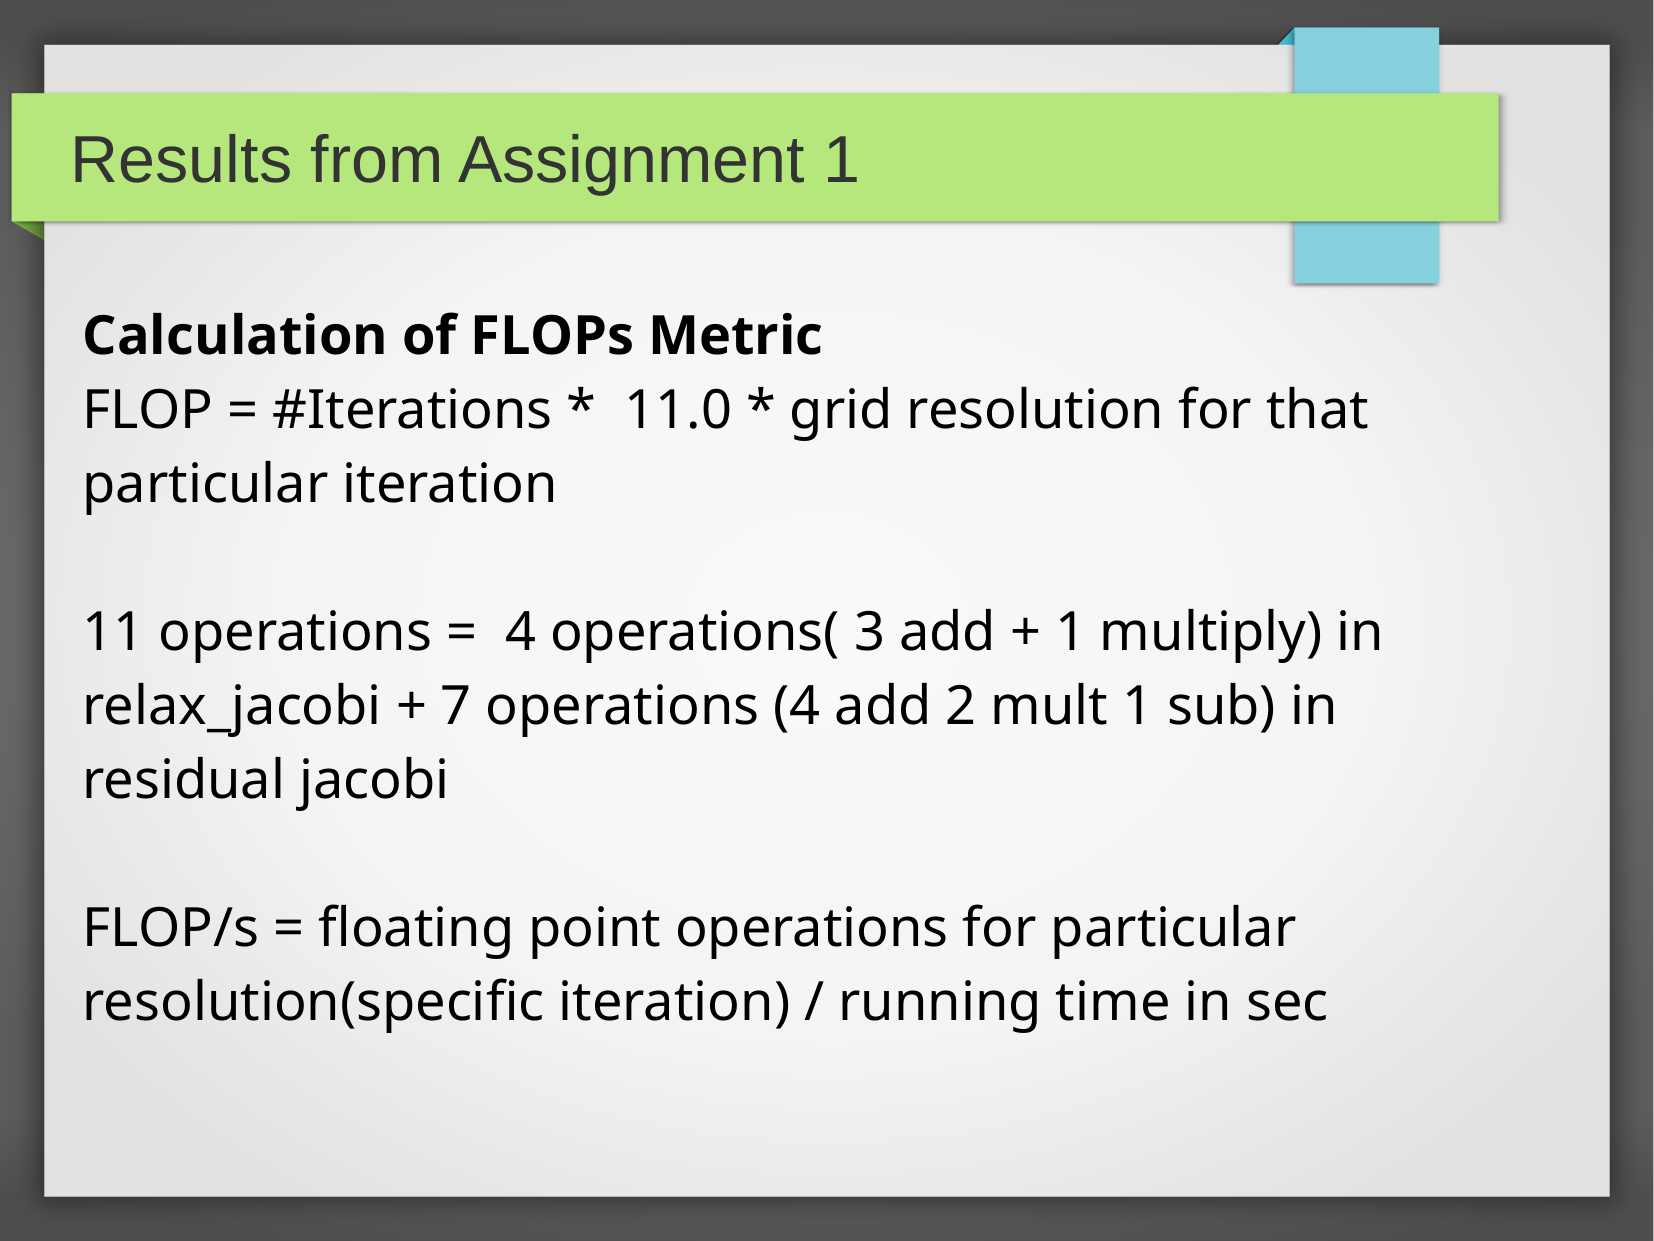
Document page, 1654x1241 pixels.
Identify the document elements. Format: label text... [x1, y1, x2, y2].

title Results from Assignment 1 [70, 106, 1229, 213]
subtitle Calculation of FLOPs Metric FLOP = #Iterations * 11.0 * grid resolution for that particular iteration 11 operations = 4 operations( 3 add + 1 multiply) in relax_jacobi + 7 operations (4 add 2 mult 1 sub) in residual jacobi FLOP/s = floating point operations for particular resolution(specific iteration) / running time in sec [82, 343, 1538, 1063]
picture [0, 0, 1654, 1241]
